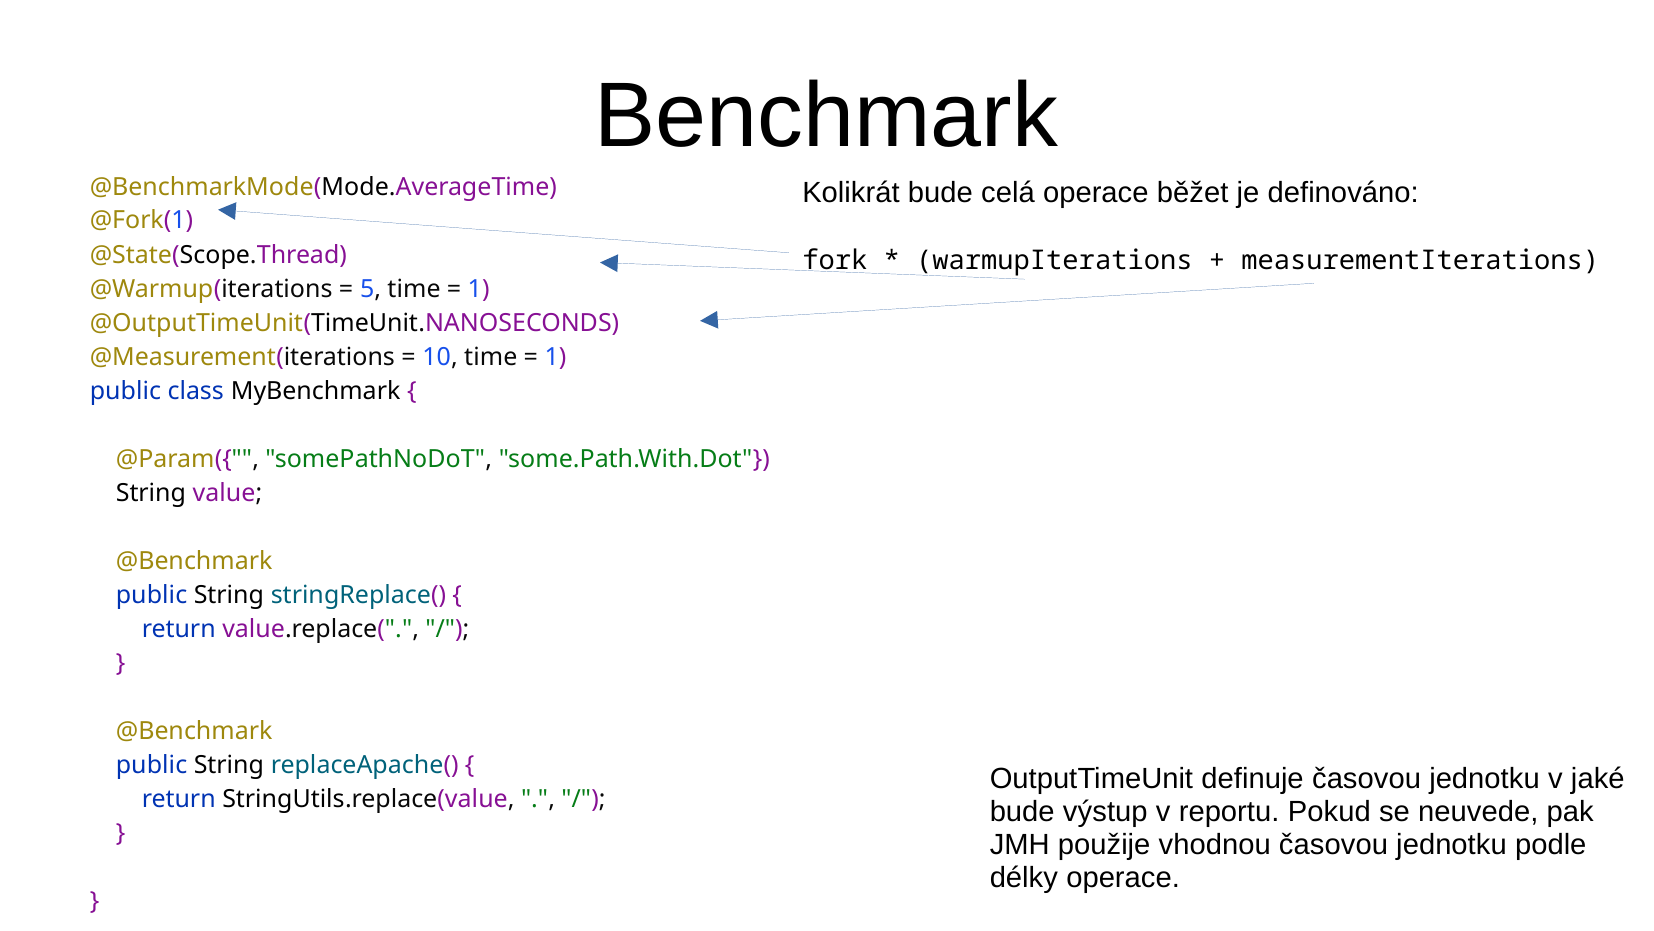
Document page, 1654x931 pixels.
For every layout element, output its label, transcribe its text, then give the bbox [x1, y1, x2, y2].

title Benchmark [82, 37, 1571, 168]
text_box Kolikrát bude celá operace běžet je definováno: fork * (warmupIterations + measurementIterations) [787, 168, 1651, 309]
text_box @BenchmarkMode(Mode.AverageTime) @Fork(1) @State(Scope.Thread) @Warmup(iterations = 5, time = 1) @OutputTimeUnit(TimeUnit.NANOSECONDS) @Measurement(iterations = 10, time = 1) public class MyBenchmark { @Param({"", "somePathNoDoT", "some.Path.With.Dot"}) String value; @Benchmark public String stringReplace() { return value.replace(".", "/"); } @Benchmark public String replaceApache() { return StringUtils.replace(value, ".", "/"); } } [75, 160, 930, 826]
text_box OutputTimeUnit definuje časovou jednotku v jaké bude výstup v reportu. Pokud se neuvede, pak JMH použije vhodnou časovou jednotku podle délky operace. [975, 755, 1651, 901]
